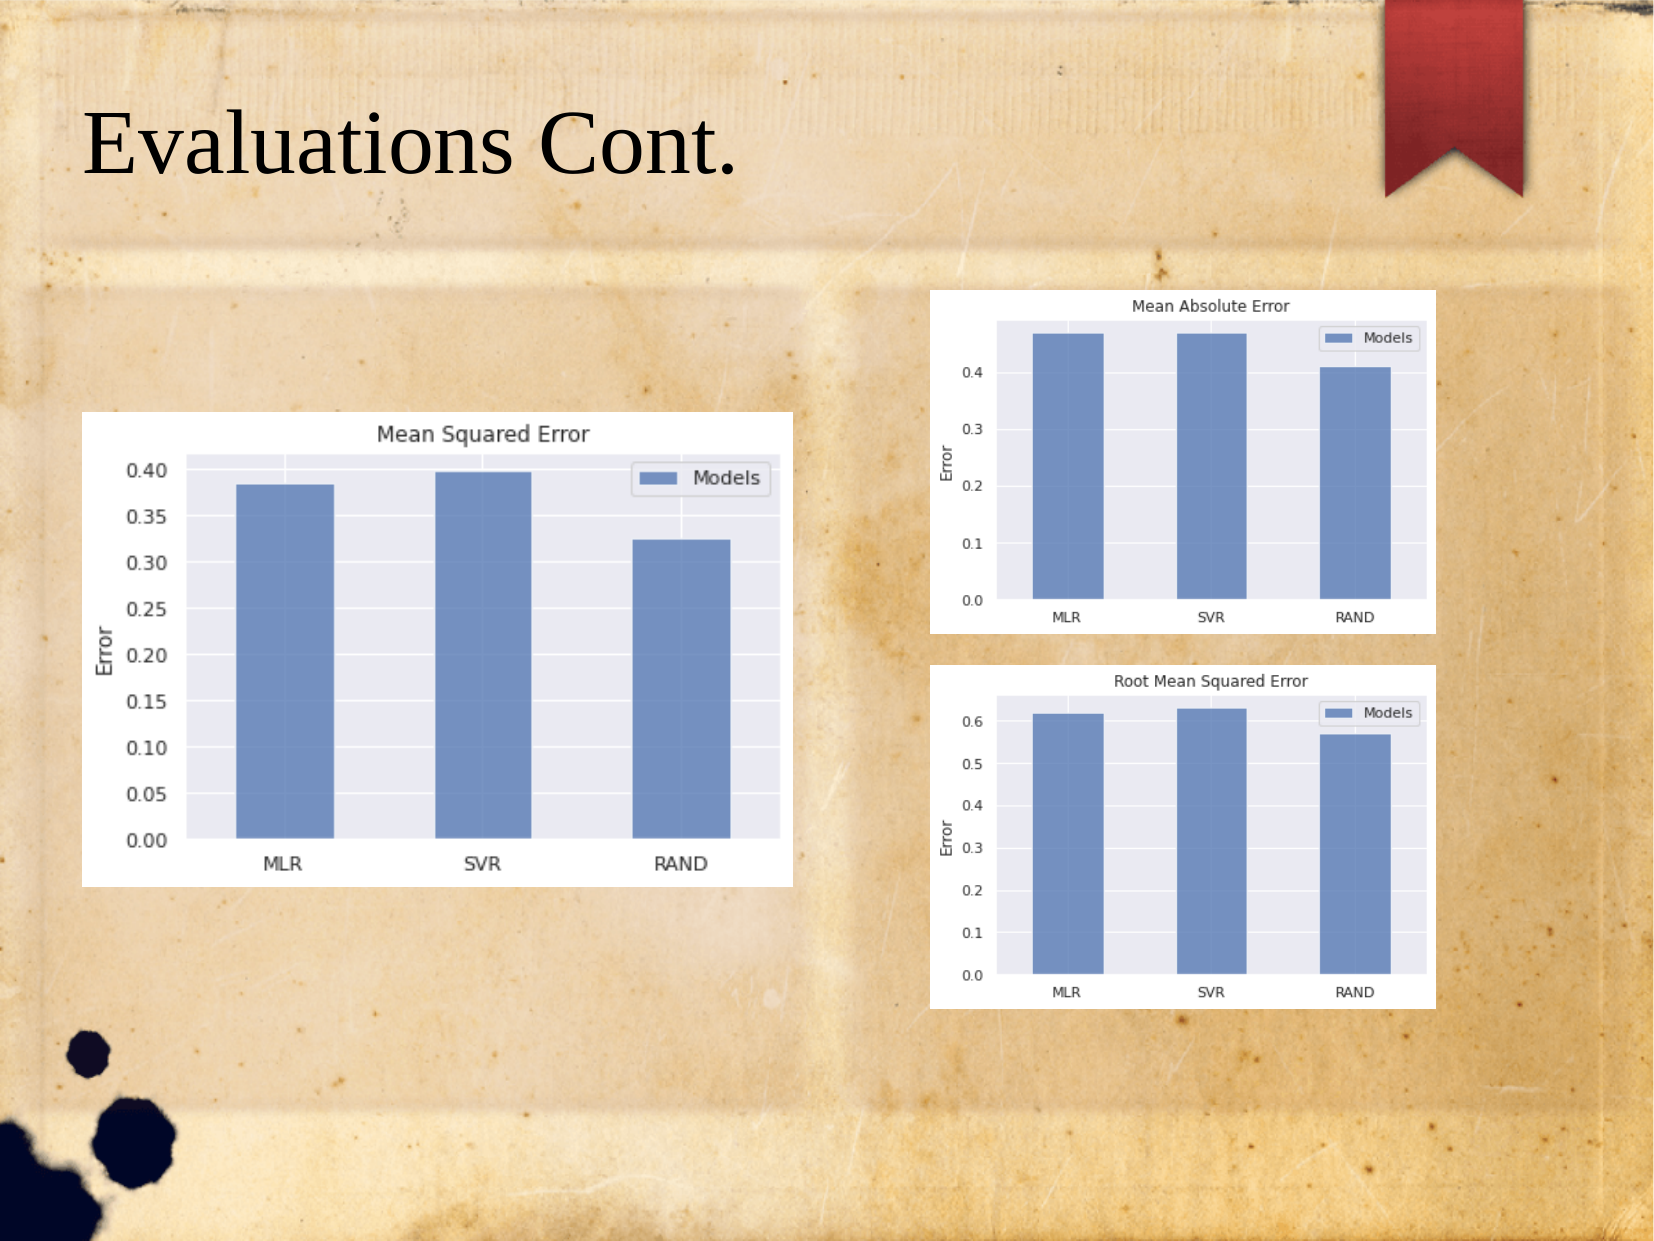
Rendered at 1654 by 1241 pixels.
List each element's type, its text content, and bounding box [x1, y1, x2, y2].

picture [0, 0, 1654, 1241]
title Evaluations Cont. [82, 49, 1347, 237]
